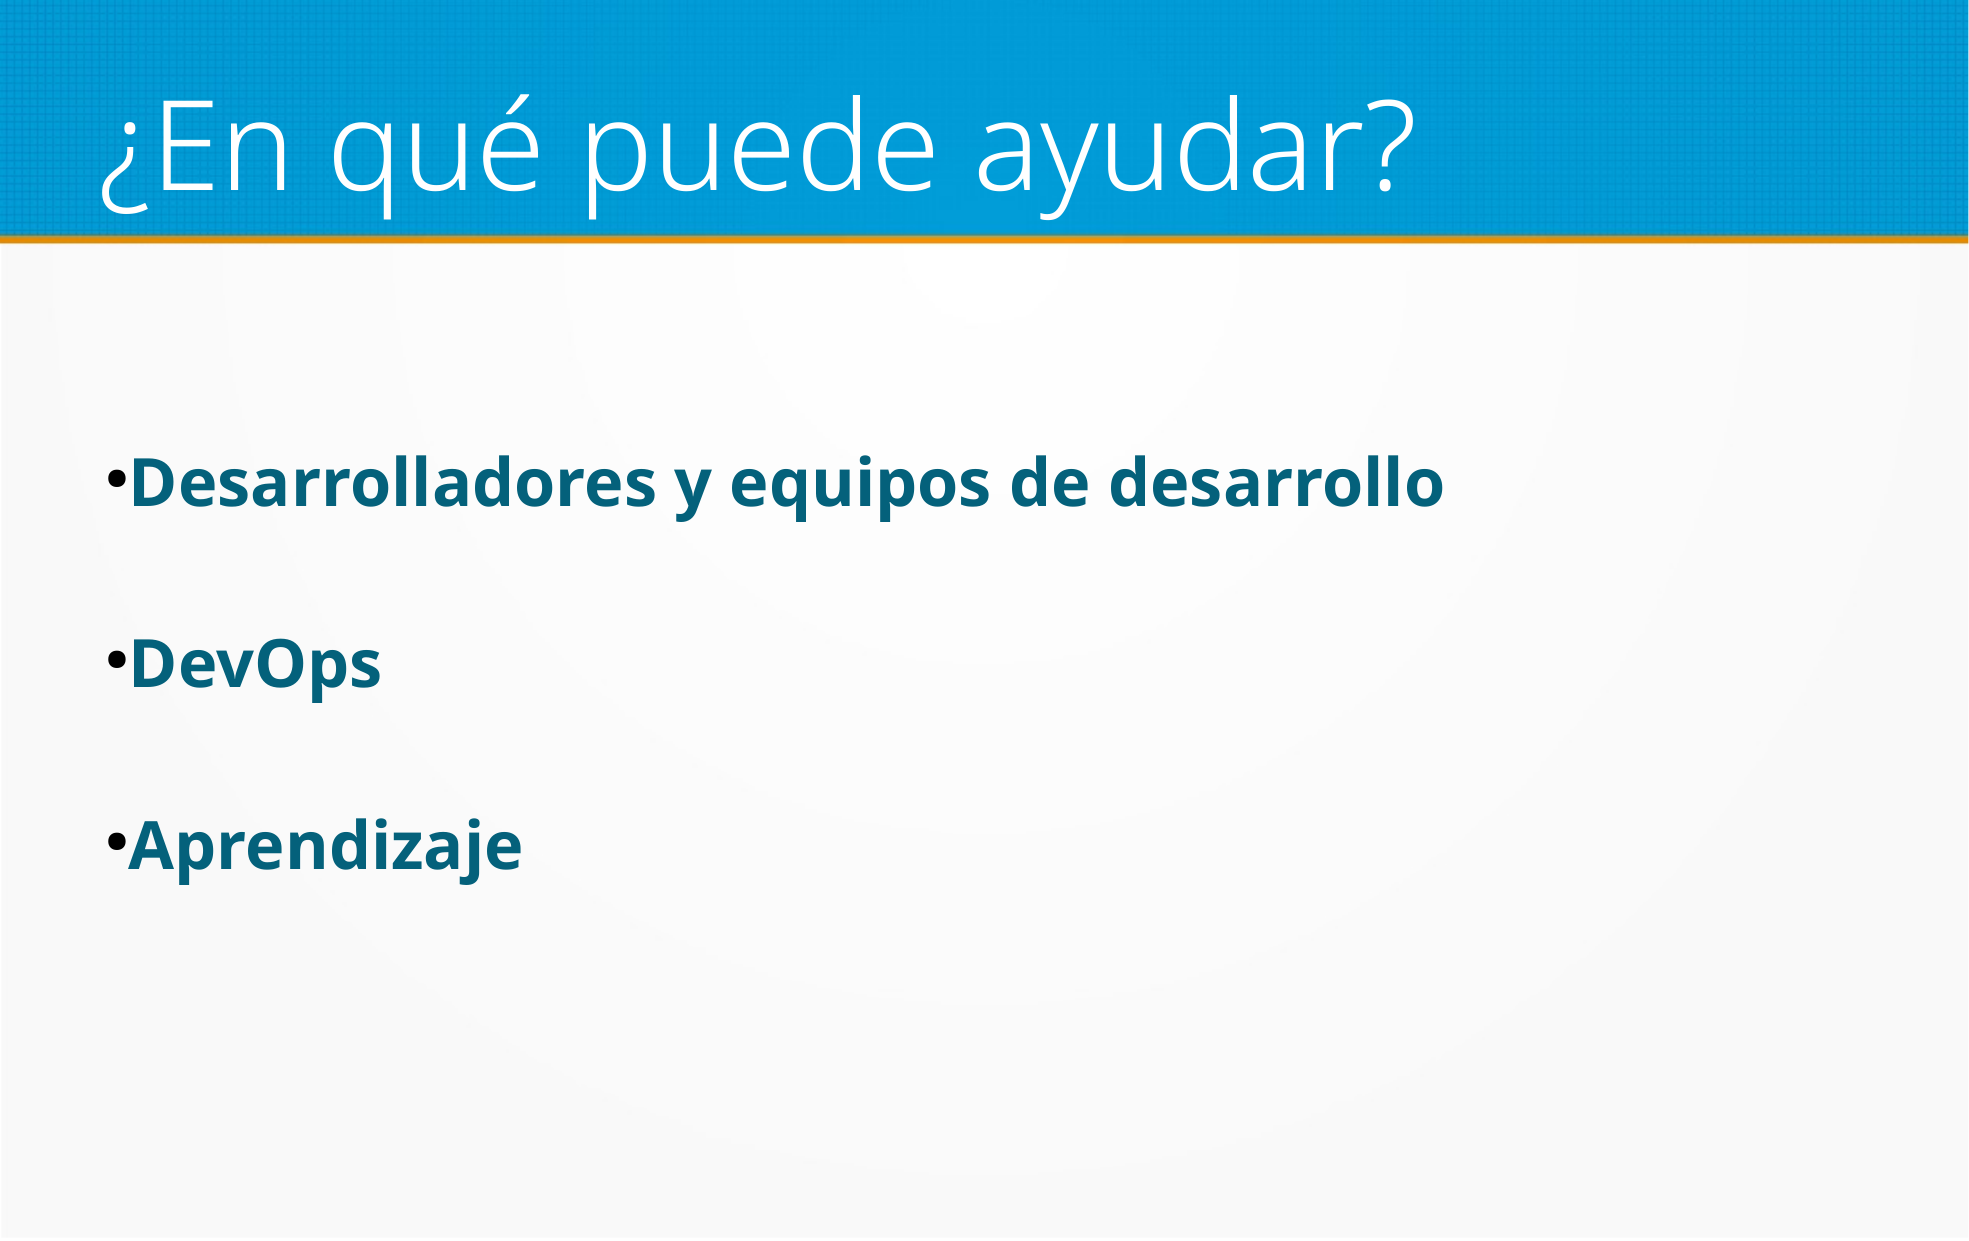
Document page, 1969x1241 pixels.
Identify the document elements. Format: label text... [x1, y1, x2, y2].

picture [0, 233, 1969, 1241]
title ¿En qué puede ayudar? [98, 19, 1870, 227]
subtitle Desarrolladores y equipos de desarrollo DevOps Aprendizaje [105, 435, 1867, 1021]
